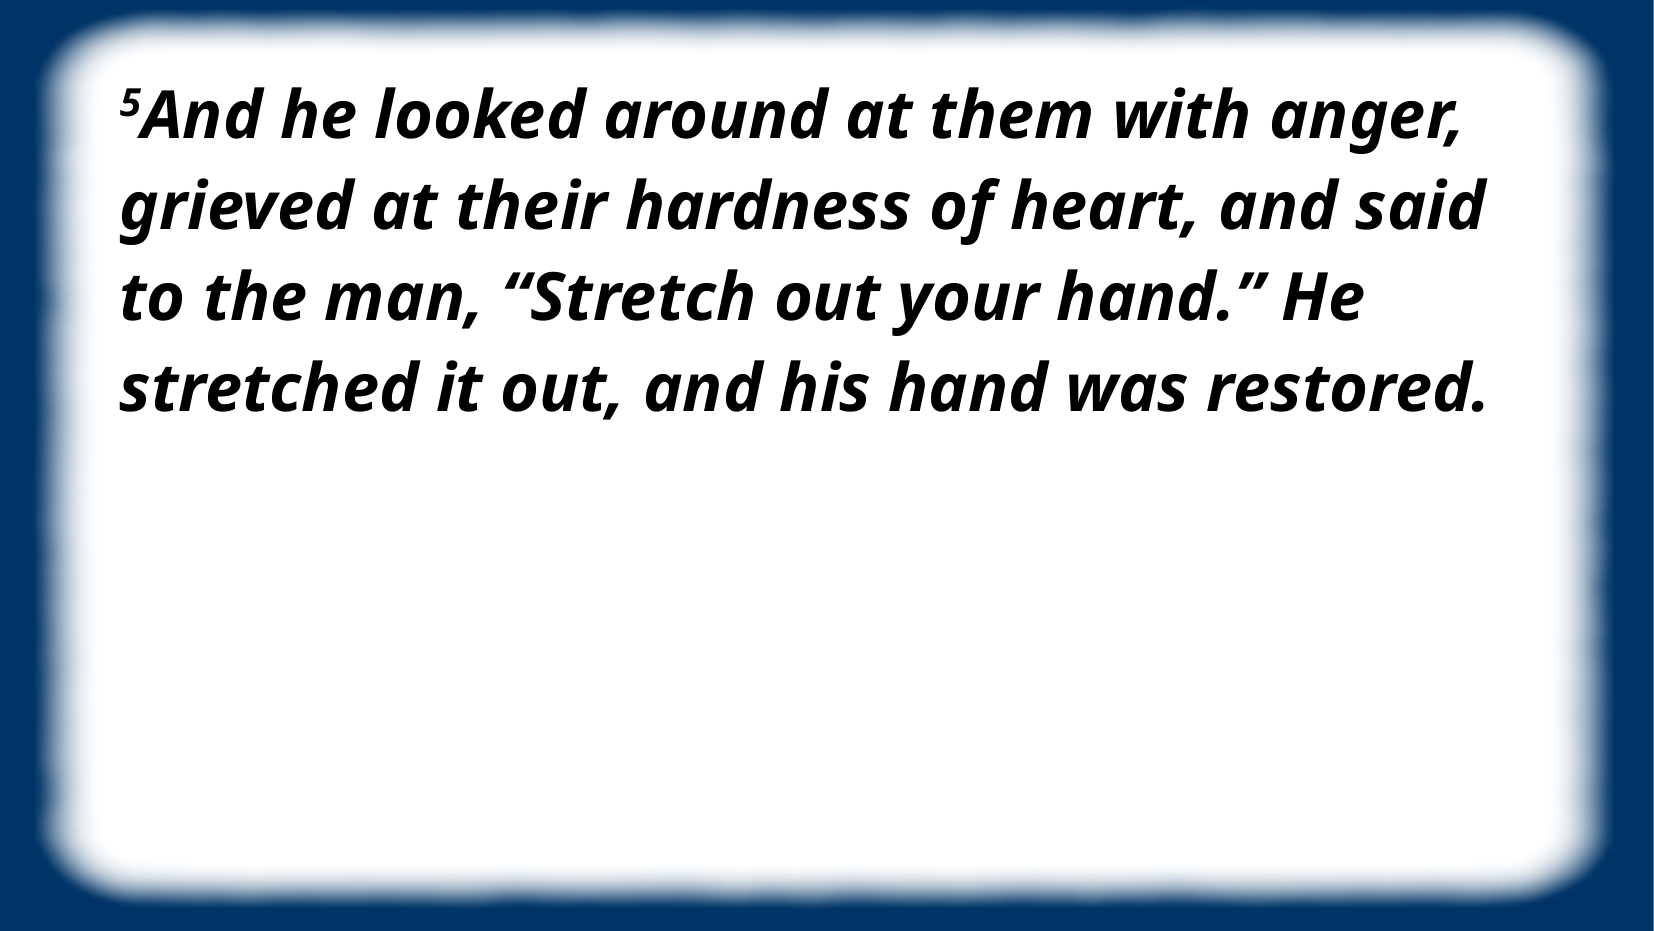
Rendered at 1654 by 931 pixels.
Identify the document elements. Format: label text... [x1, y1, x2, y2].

text_box 5And he looked around at them with anger, grieved at their hardness of heart, and said to the man, “Stretch out your hand.” He stretched it out, and his hand was restored. [105, 60, 1546, 436]
picture [0, 0, 1654, 931]
